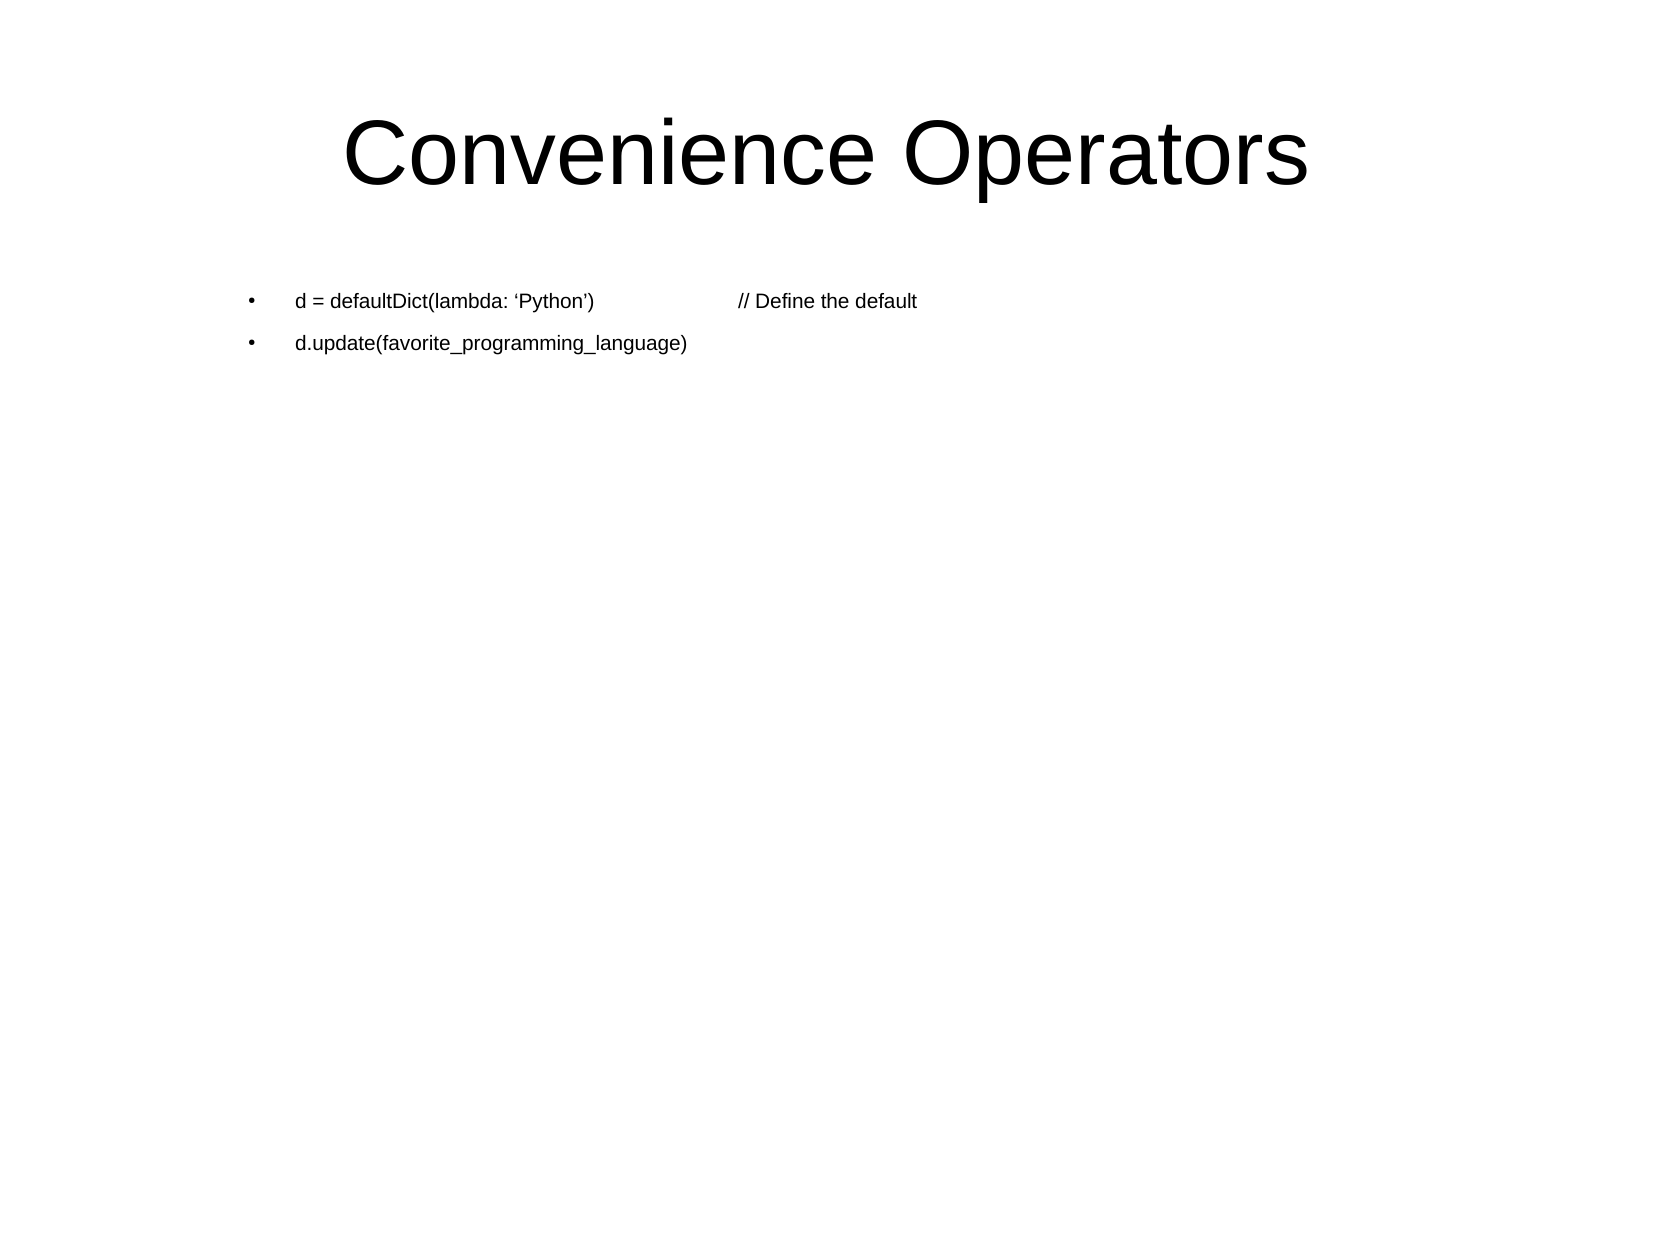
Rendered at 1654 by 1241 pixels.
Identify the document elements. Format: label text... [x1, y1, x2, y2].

list d = defaultDict(lambda: ‘Python’) // Define the default d.update(favorite_programming_language) [82, 290, 1571, 1229]
title Convenience Operators [82, 49, 1571, 257]
